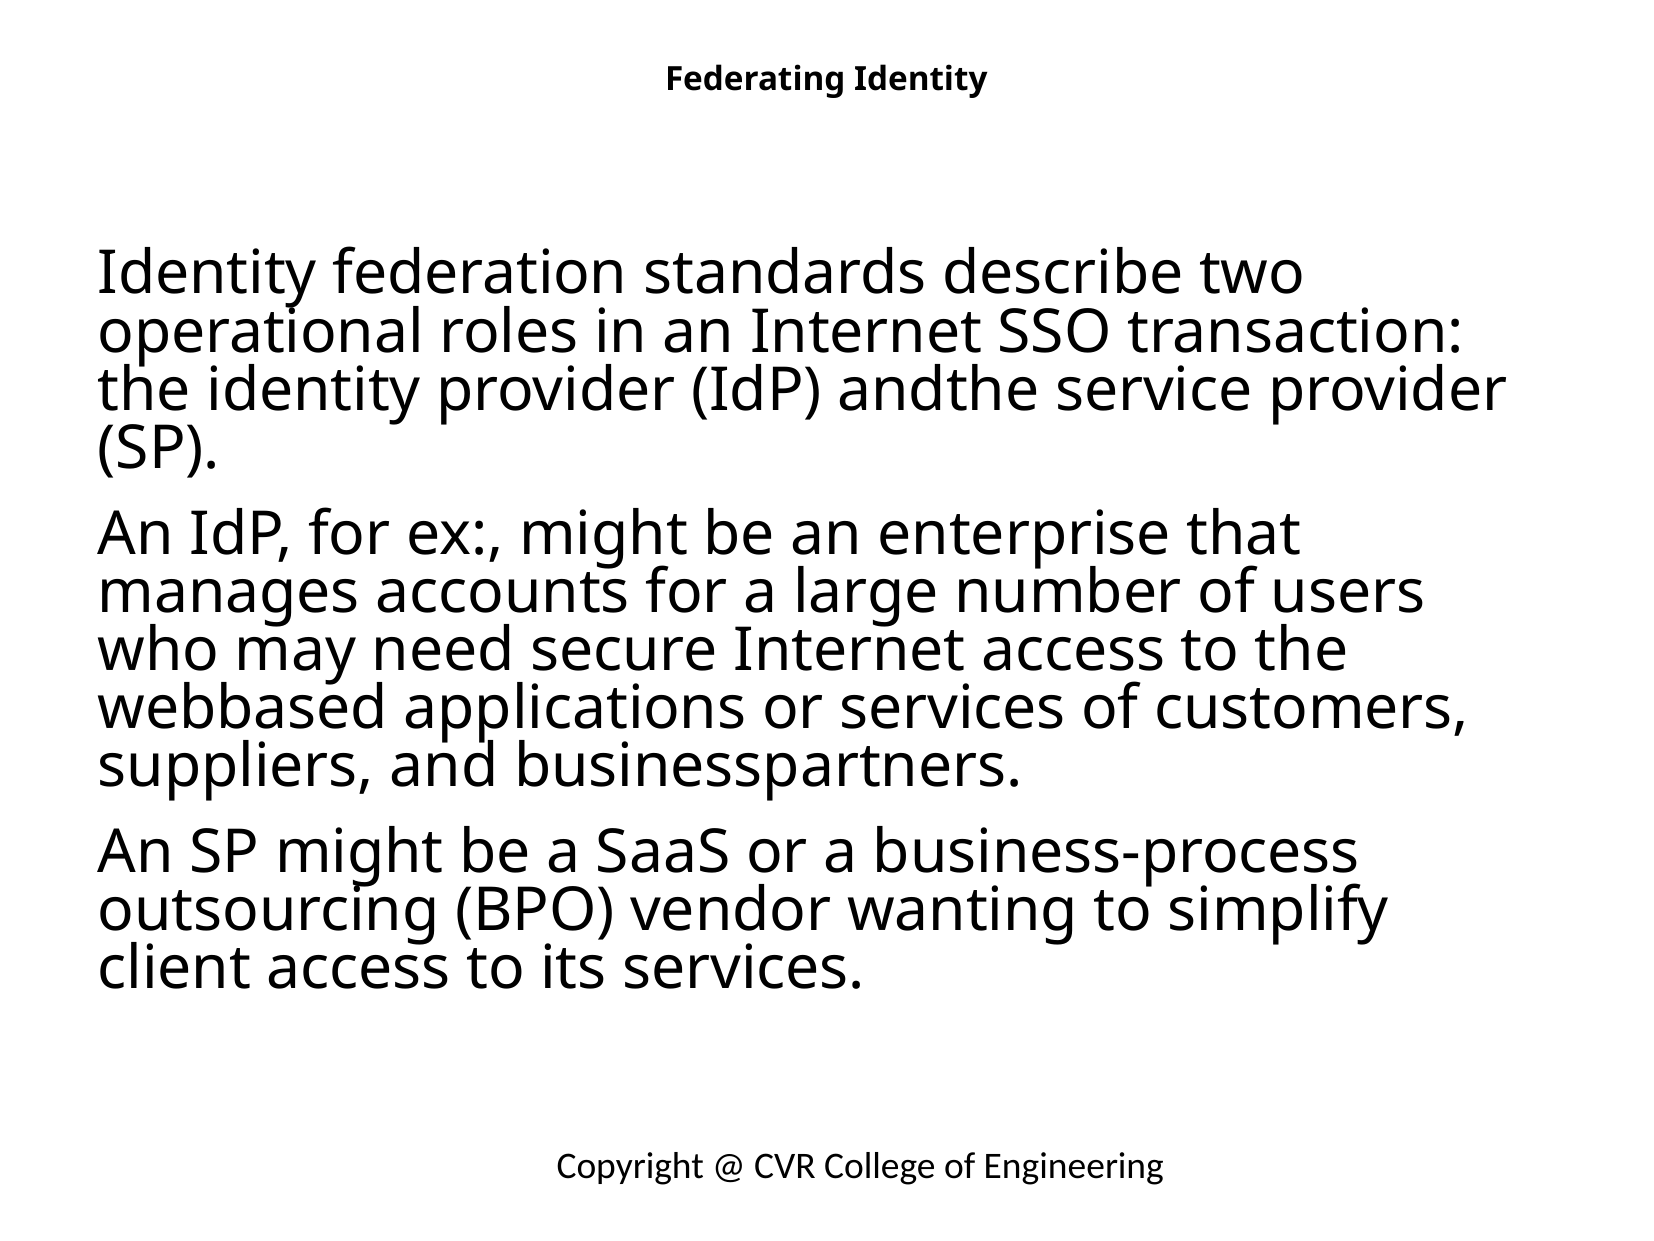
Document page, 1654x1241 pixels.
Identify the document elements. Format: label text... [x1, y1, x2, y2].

title Federating Identity [82, 49, 1571, 181]
list Identity federation standards describe two operational roles in an Internet SSO transaction: the identity provider (IdP) andthe service provider (SP). An IdP, for ex:, might be an enterprise that manages accounts for a large number of users who may need secure Internet access to the webbased applications or services of customers, suppliers, and businesspartners. An SP might be a SaaS or a business-process outsourcing (BPO) vendor wanting to simplify client access to its services. [82, 240, 1571, 1010]
